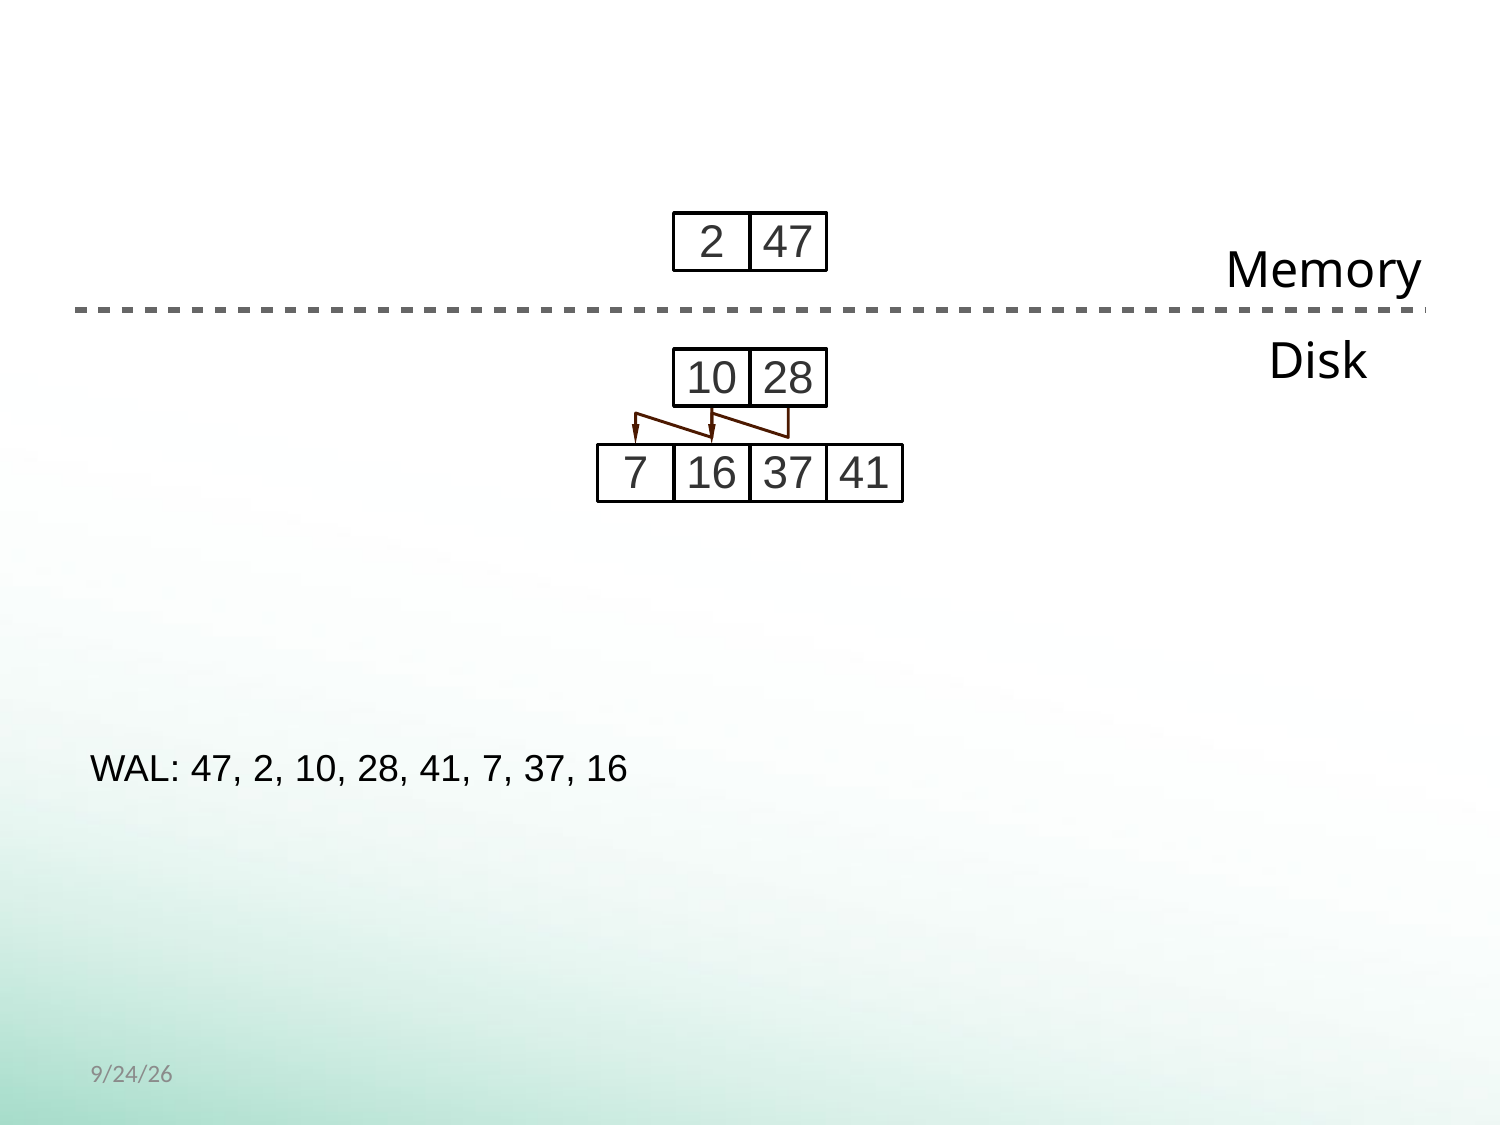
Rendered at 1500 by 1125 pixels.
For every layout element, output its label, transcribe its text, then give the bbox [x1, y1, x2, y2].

text_box 10 [673, 348, 750, 407]
text_box 41 [826, 444, 903, 502]
text_box WAL: 47, 2, 10, 28, 41, 7, 37, 16 [75, 740, 1361, 797]
text_box 16 [673, 444, 750, 502]
picture [0, 0, 1500, 1125]
text_box 2 [673, 213, 750, 271]
text_box 7 [597, 444, 673, 502]
text_box Disk [1253, 317, 1392, 394]
text_box 47 [750, 213, 827, 271]
text_box 28 [750, 348, 827, 407]
text_box 37 [750, 444, 826, 502]
text_box Memory [1210, 226, 1443, 303]
